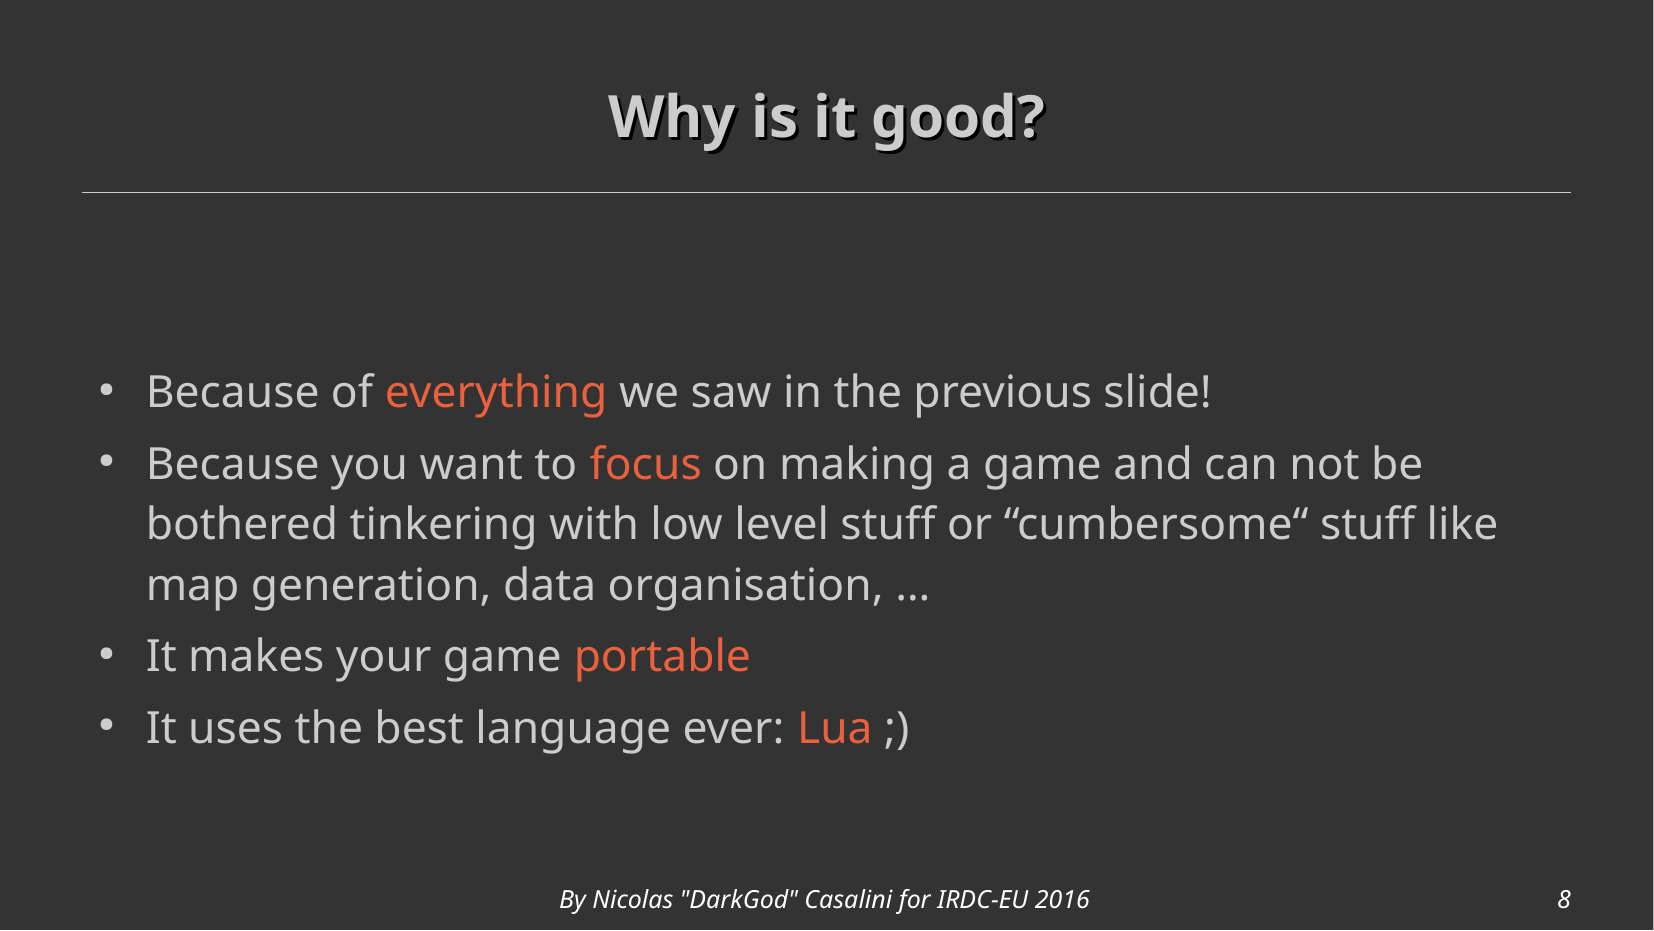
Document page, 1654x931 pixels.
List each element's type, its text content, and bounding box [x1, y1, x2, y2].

list Because of everything we saw in the previous slide! Because you want to focus on making a game and can not be bothered tinkering with low level stuff or “cumbersome“ stuff like map generation, data organisation, … It makes your game portable It uses the best language ever: Lua ;) [82, 217, 1571, 757]
title Why is it good? [82, 37, 1571, 193]
